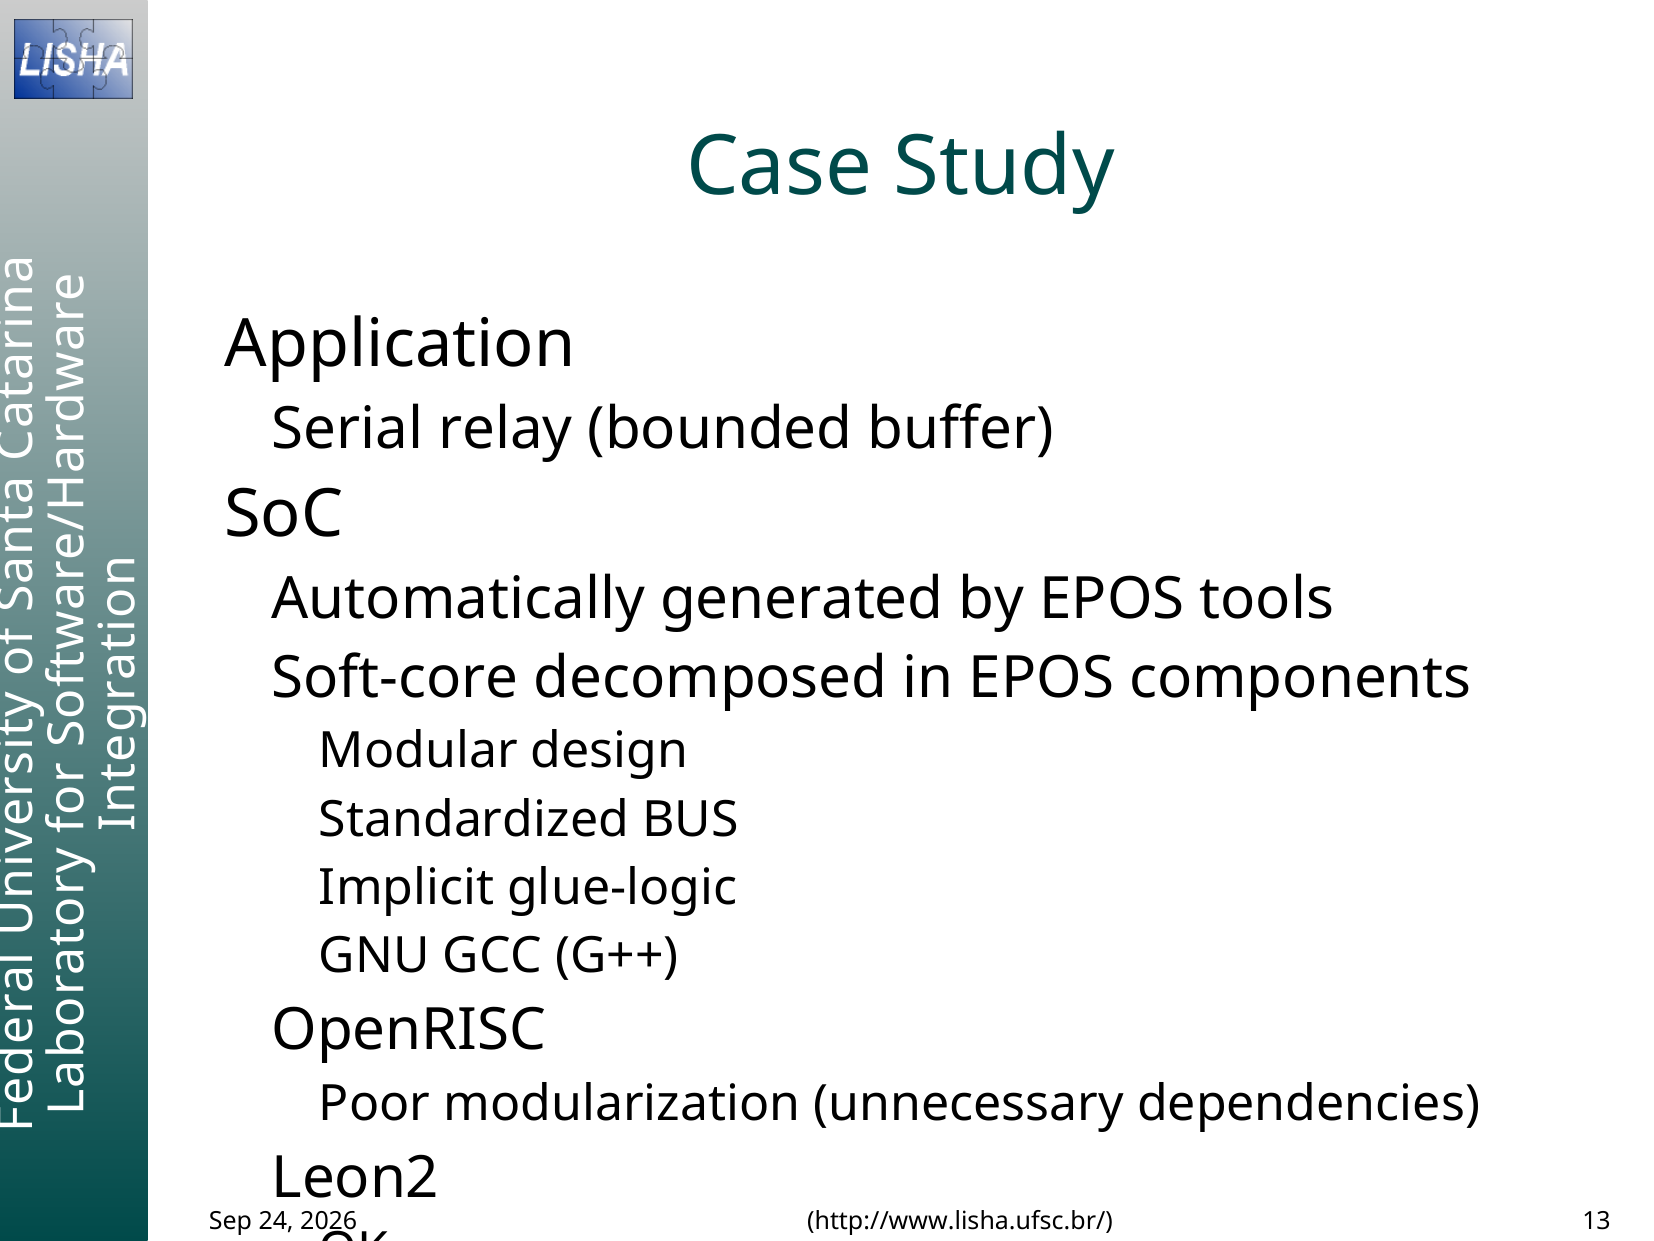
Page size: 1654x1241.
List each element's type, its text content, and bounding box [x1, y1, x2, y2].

list Application Serial relay (bounded buffer) SoC Automatically generated by EPOS tools Soft-core decomposed in EPOS components Modular design Standardized BUS Implicit glue-logic GNU GCC (G++) OpenRISC Poor modularization (unnecessary dependencies) Leon2 OK [177, 295, 1625, 1182]
title Case Study [206, 58, 1595, 267]
picture [14, 19, 133, 99]
